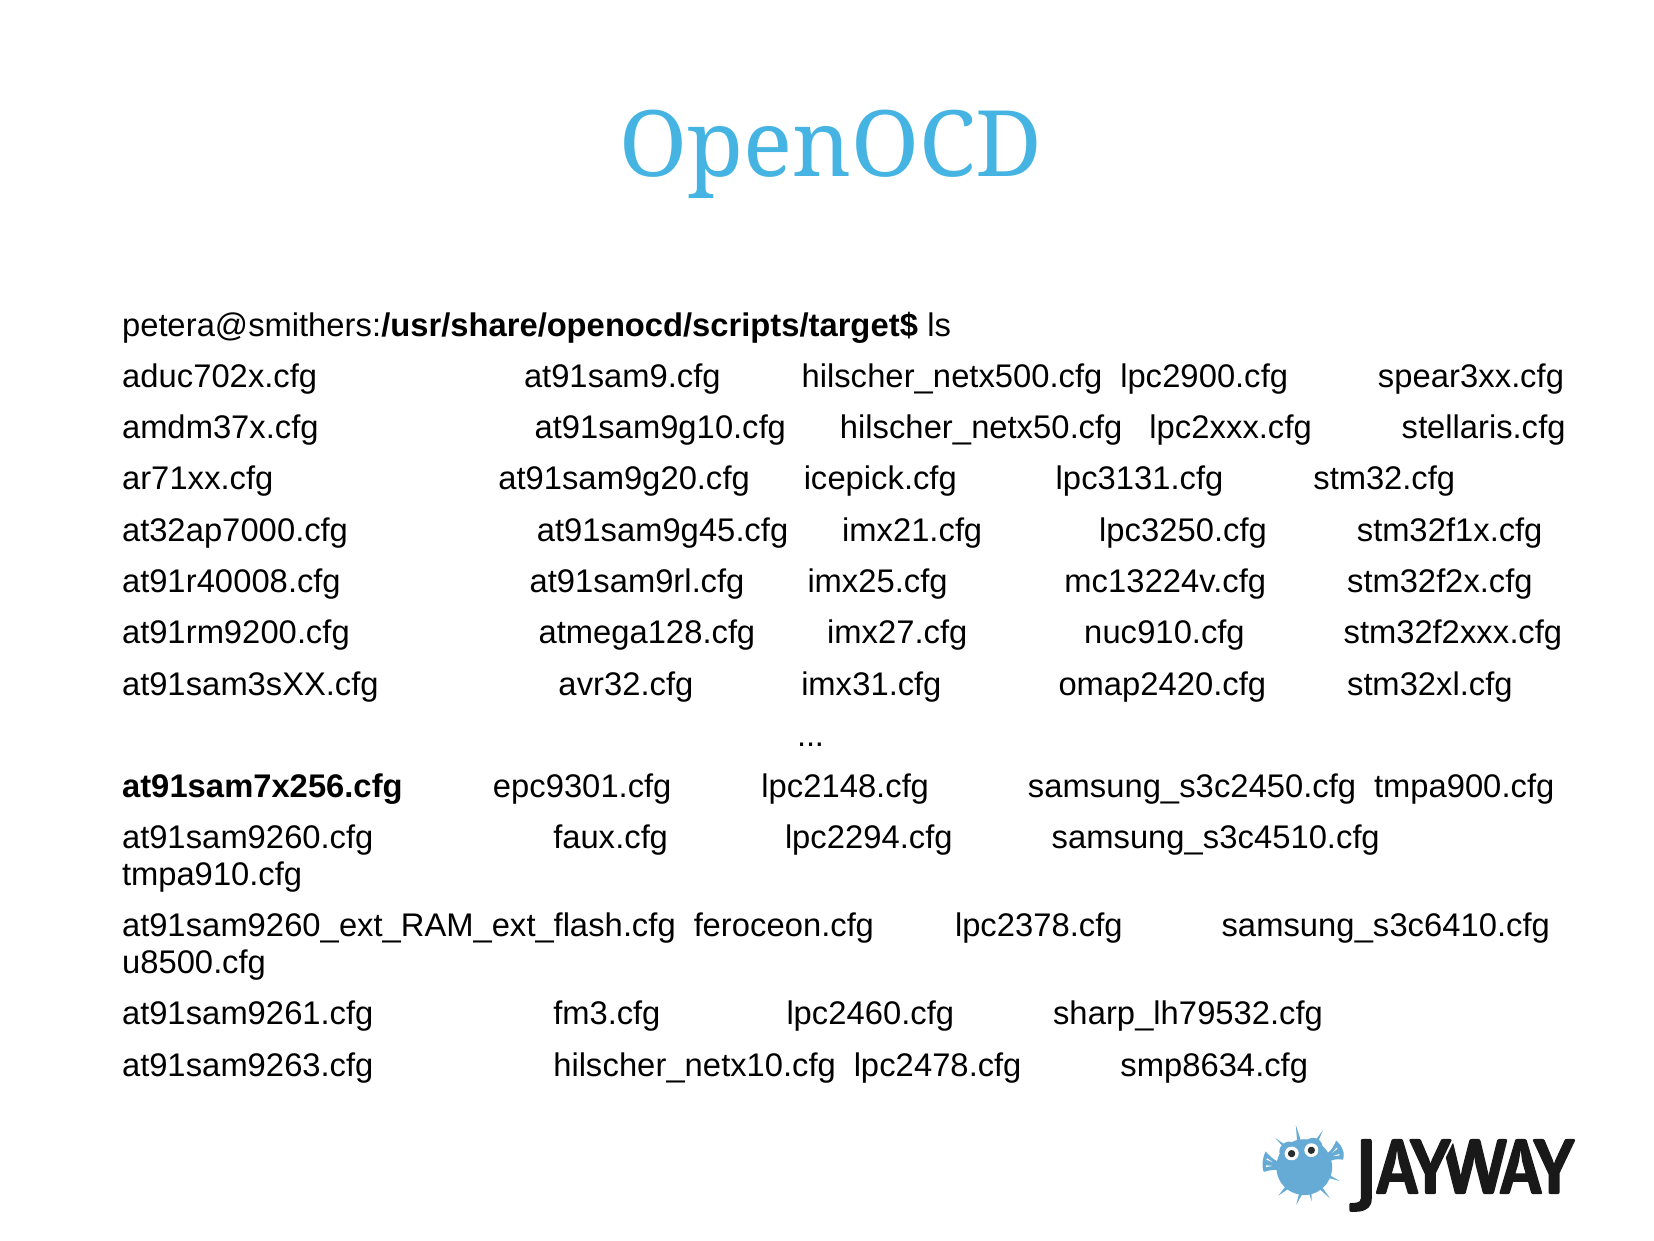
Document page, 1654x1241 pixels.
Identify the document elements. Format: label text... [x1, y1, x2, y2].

title OpenOCD [87, 37, 1576, 245]
list petera@smithers:/usr/share/openocd/scripts/target$ ls aduc702x.cfg at91sam9.cfg hilscher_netx500.cfg lpc2900.cfg spear3xx.cfg amdm37x.cfg at91sam9g10.cfg hilscher_netx50.cfg lpc2xxx.cfg stellaris.cfg ar71xx.cfg at91sam9g20.cfg icepick.cfg lpc3131.cfg stm32.cfg at32ap7000.cfg at91sam9g45.cfg imx21.cfg lpc3250.cfg stm32f1x.cfg at91r40008.cfg at91sam9rl.cfg imx25.cfg mc13224v.cfg stm32f2x.cfg at91rm9200.cfg atmega128.cfg imx27.cfg nuc910.cfg stm32f2xxx.cfg at91sam3sXX.cfg avr32.cfg imx31.cfg omap2420.cfg stm32xl.cfg ... at91sam7x256.cfg epc9301.cfg lpc2148.cfg samsung_s3c2450.cfg tmpa900.cfg at91sam9260.cfg faux.cfg lpc2294.cfg samsung_s3c4510.cfg tmpa910.cfg at91sam9260_ext_RAM_ext_flash.cfg feroceon.cfg lpc2378.cfg samsung_s3c6410.cfg u8500.cfg at91sam9261.cfg fm3.cfg lpc2460.cfg sharp_lh79532.cfg at91sam9263.cfg hilscher_netx10.cfg lpc2478.cfg smp8634.cfg [87, 306, 1576, 1088]
